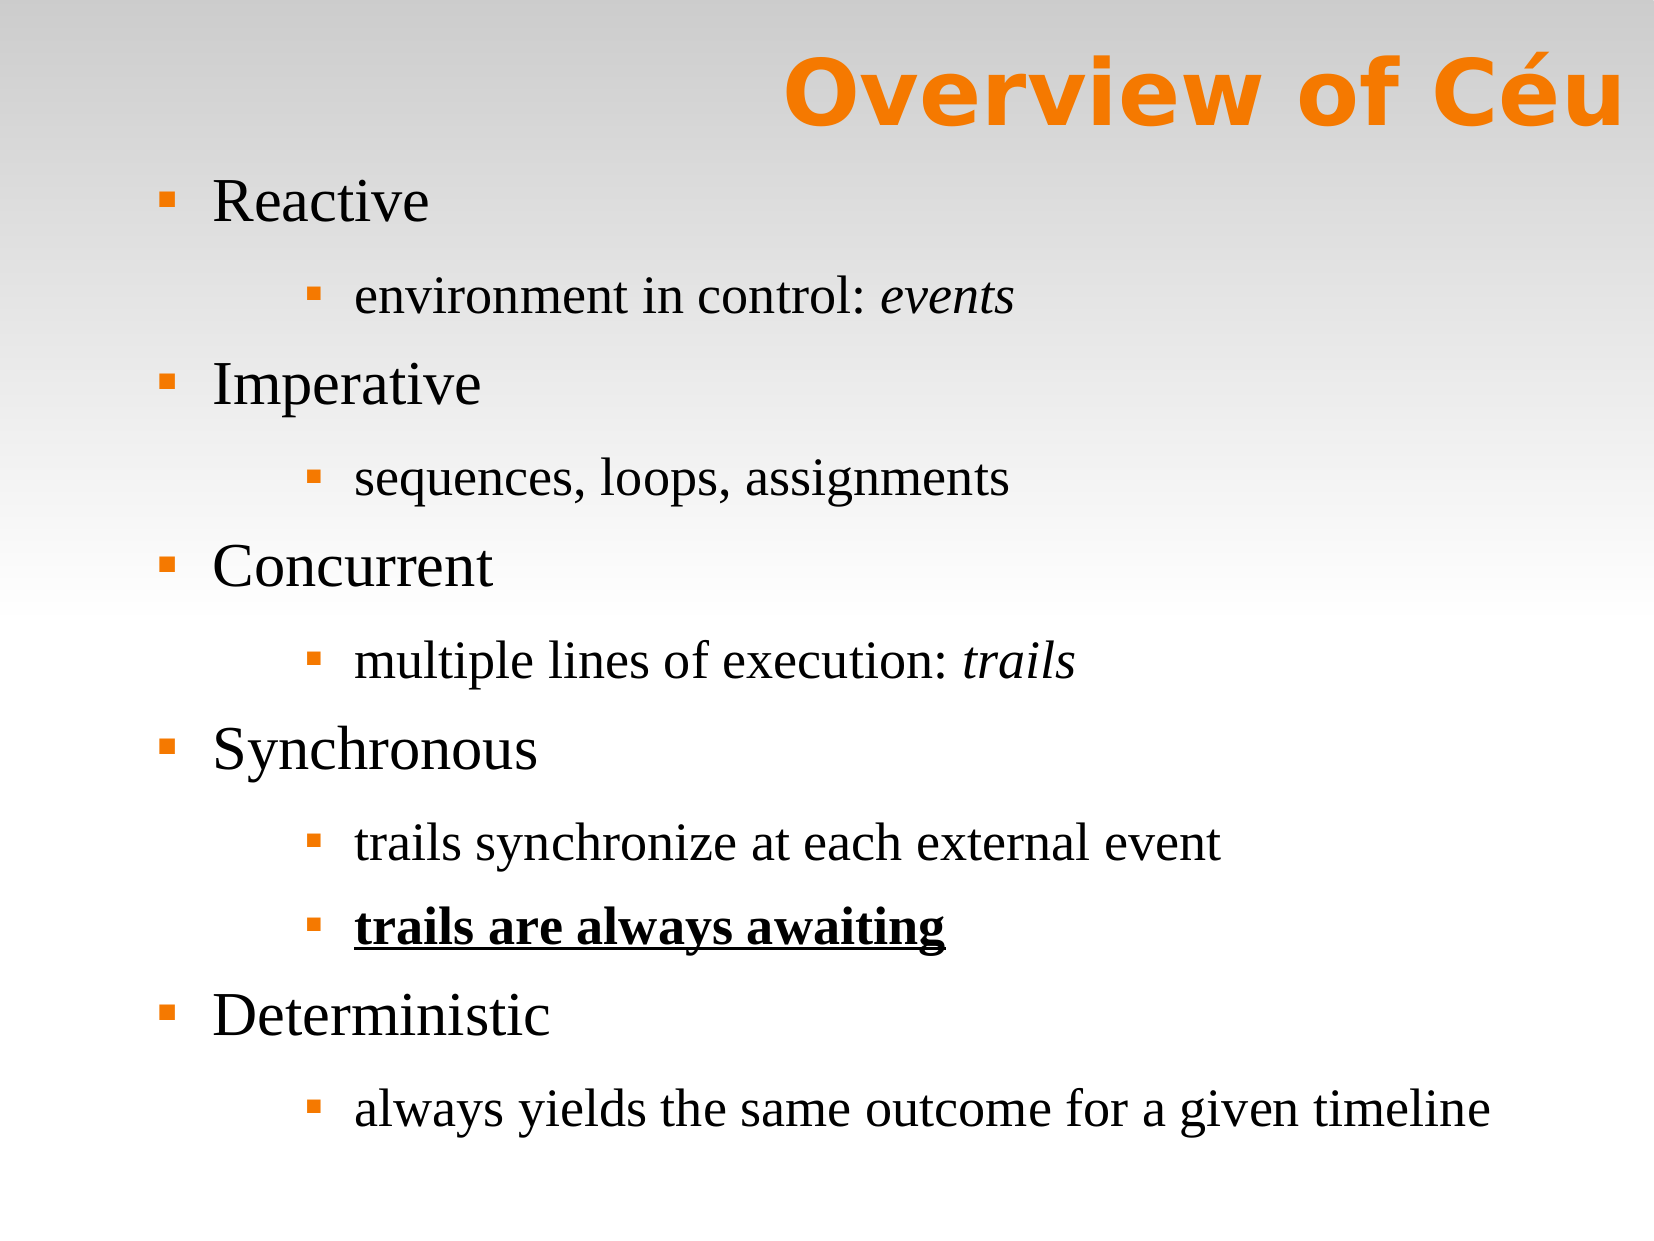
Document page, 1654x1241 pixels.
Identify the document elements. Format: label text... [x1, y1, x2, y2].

title Overview of Céu [460, 0, 1654, 198]
list Reactive environment in control: events Imperative sequences, loops, assignments Concurrent multiple lines of execution: trails Synchronous trails synchronize at each external event trails are always awaiting Deterministic always yields the same outcome for a given timeline [70, 166, 1559, 1208]
